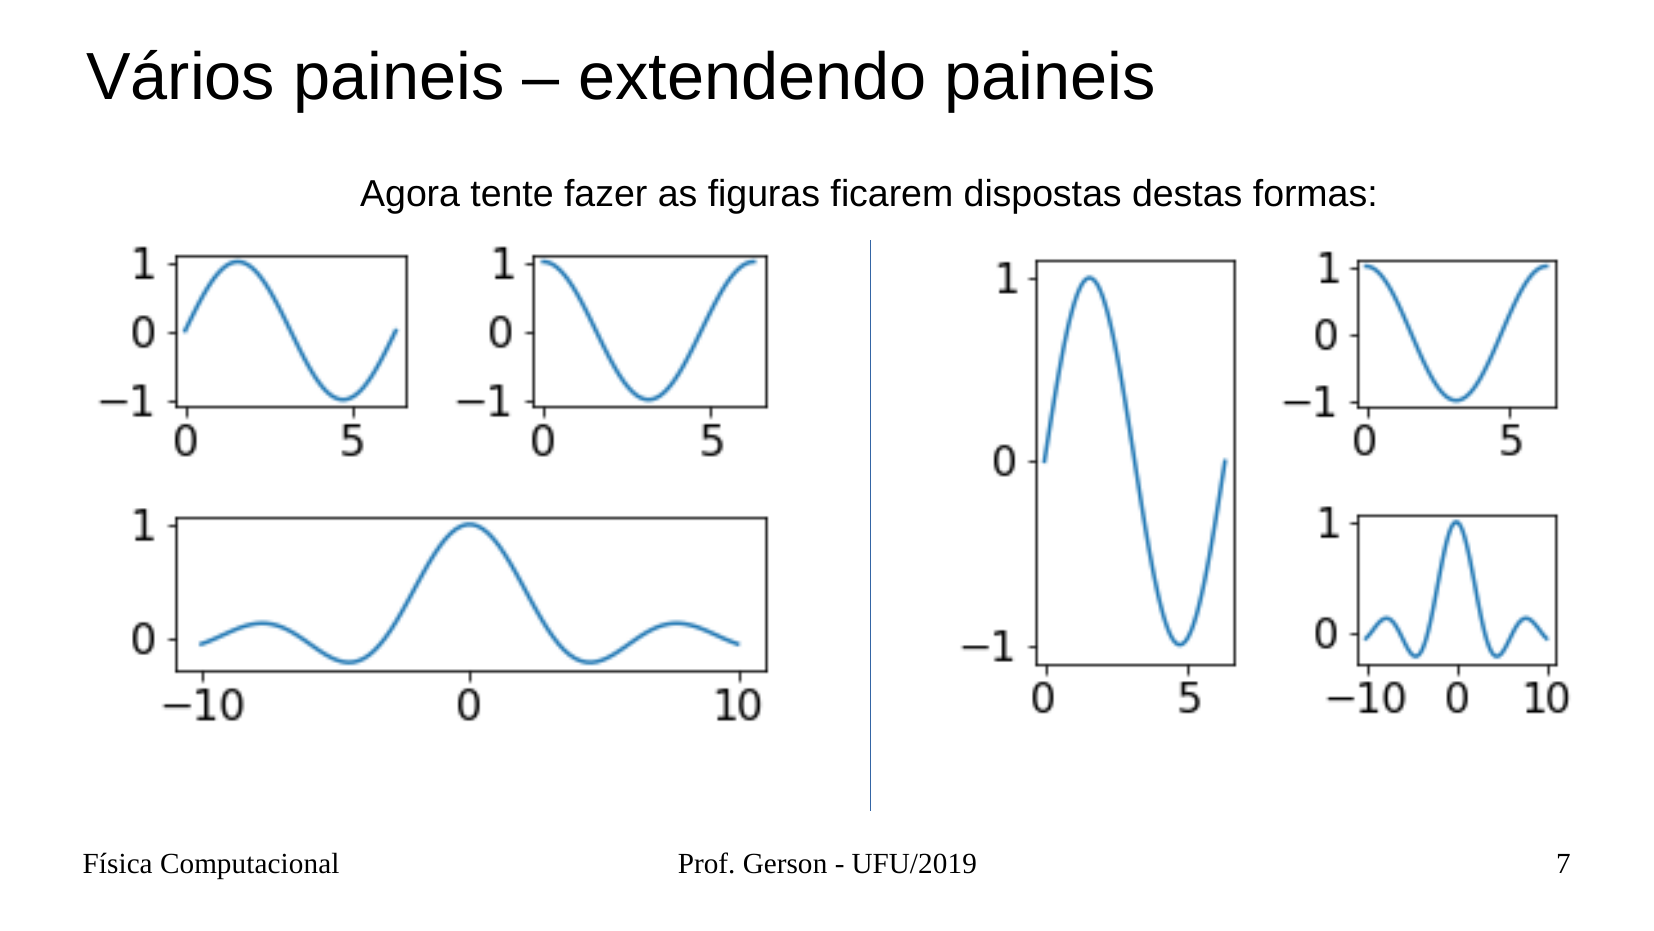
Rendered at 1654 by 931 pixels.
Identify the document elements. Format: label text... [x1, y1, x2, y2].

text_box Vários paineis – extendendo paineis [71, 31, 1172, 121]
picture [874, 209, 1615, 766]
picture [49, 203, 811, 774]
text_box Agora tente fazer as figuras ficarem dispostas destas formas: [345, 165, 1394, 222]
